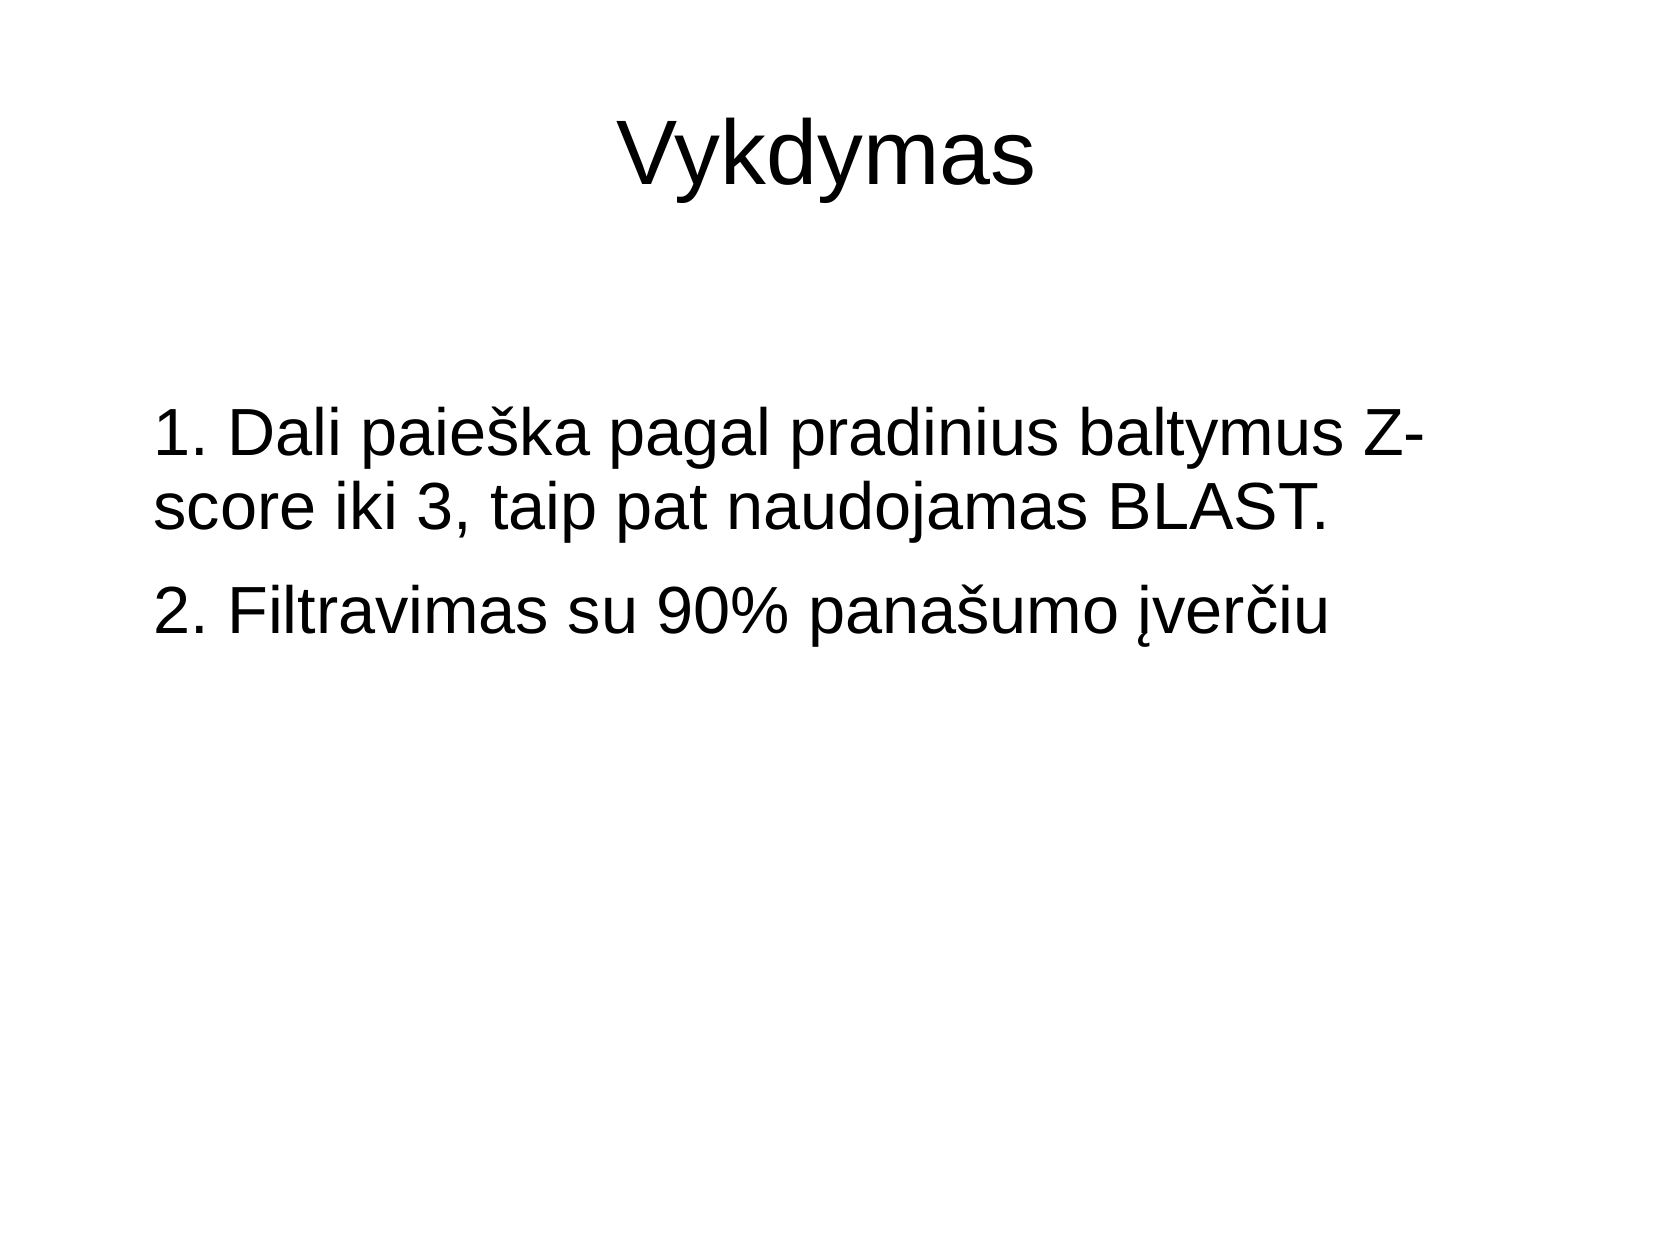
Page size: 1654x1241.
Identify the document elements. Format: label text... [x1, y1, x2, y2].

title Vykdymas [82, 49, 1571, 257]
list 1. Dali paieška pagal pradinius baltymus Z-score iki 3, taip pat naudojamas BLAST. 2. Filtravimas su 90% panašumo įverčiu [82, 290, 1571, 1010]
